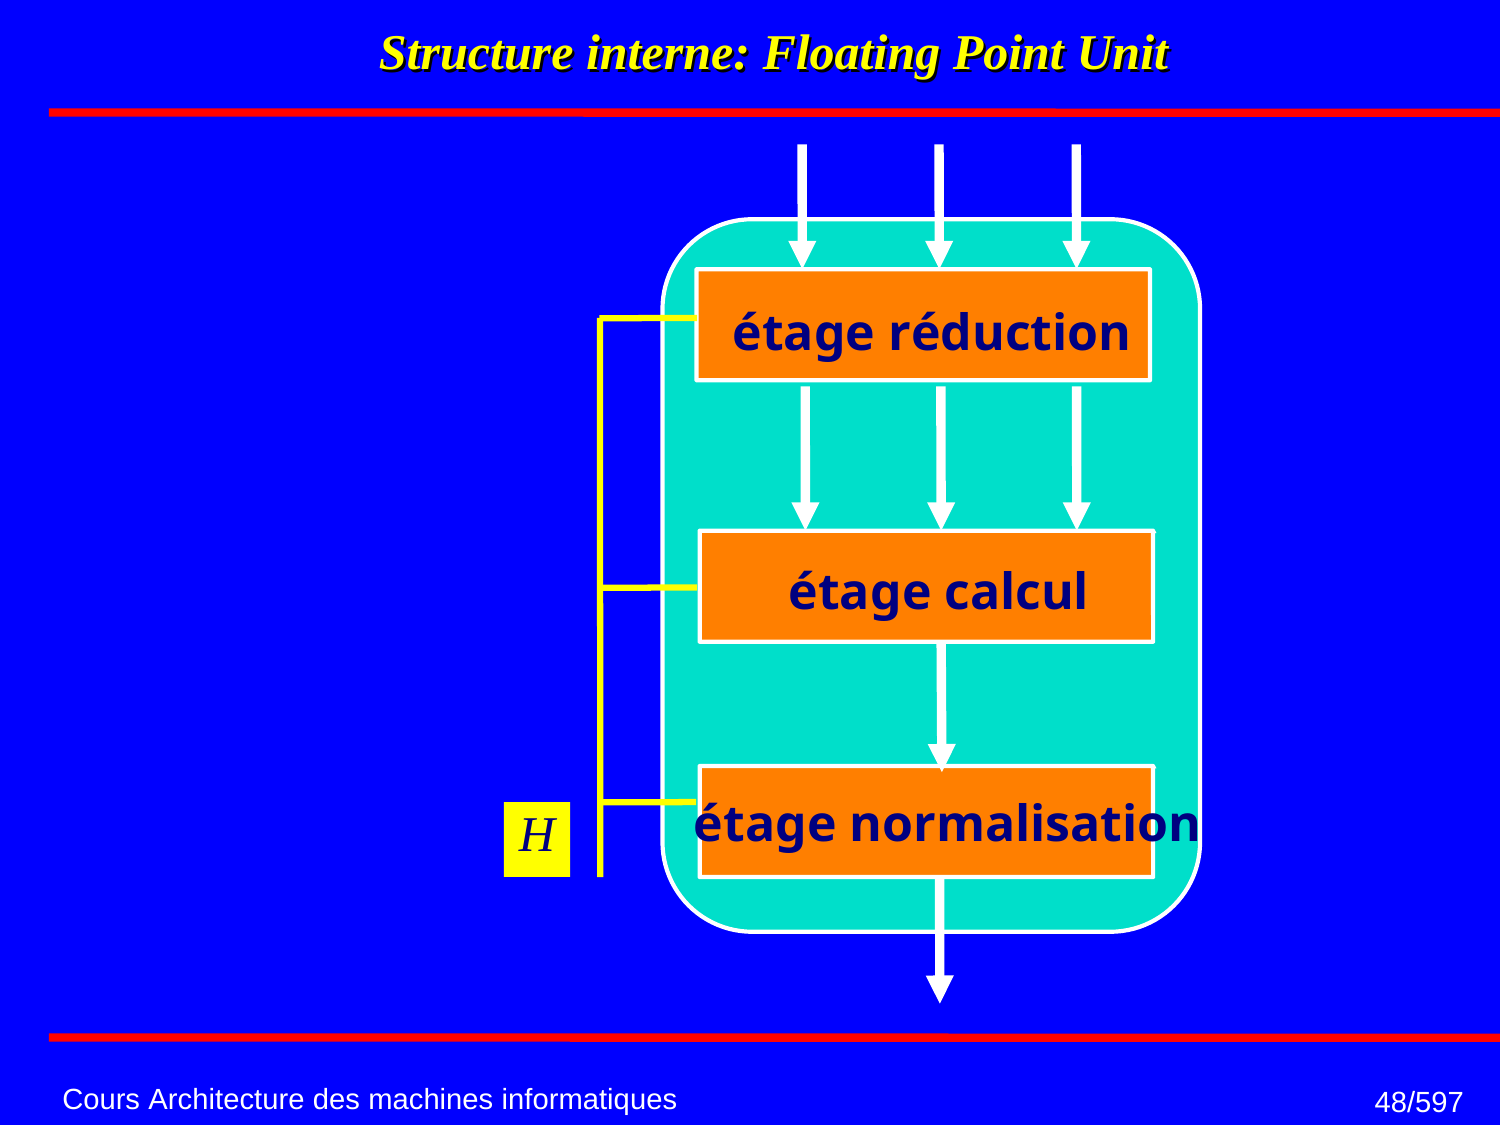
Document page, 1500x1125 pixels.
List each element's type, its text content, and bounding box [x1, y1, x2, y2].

text_box étage normalisation [679, 782, 1217, 862]
text_box [662, 219, 1201, 799]
text_box H [504, 802, 570, 870]
text_box étage réduction [717, 291, 1147, 371]
text_box étage calcul [773, 551, 1105, 631]
text_box [662, 806, 1198, 932]
title Structure interne: Floating Point Unit [141, 15, 1406, 88]
text_box [503, 802, 571, 877]
